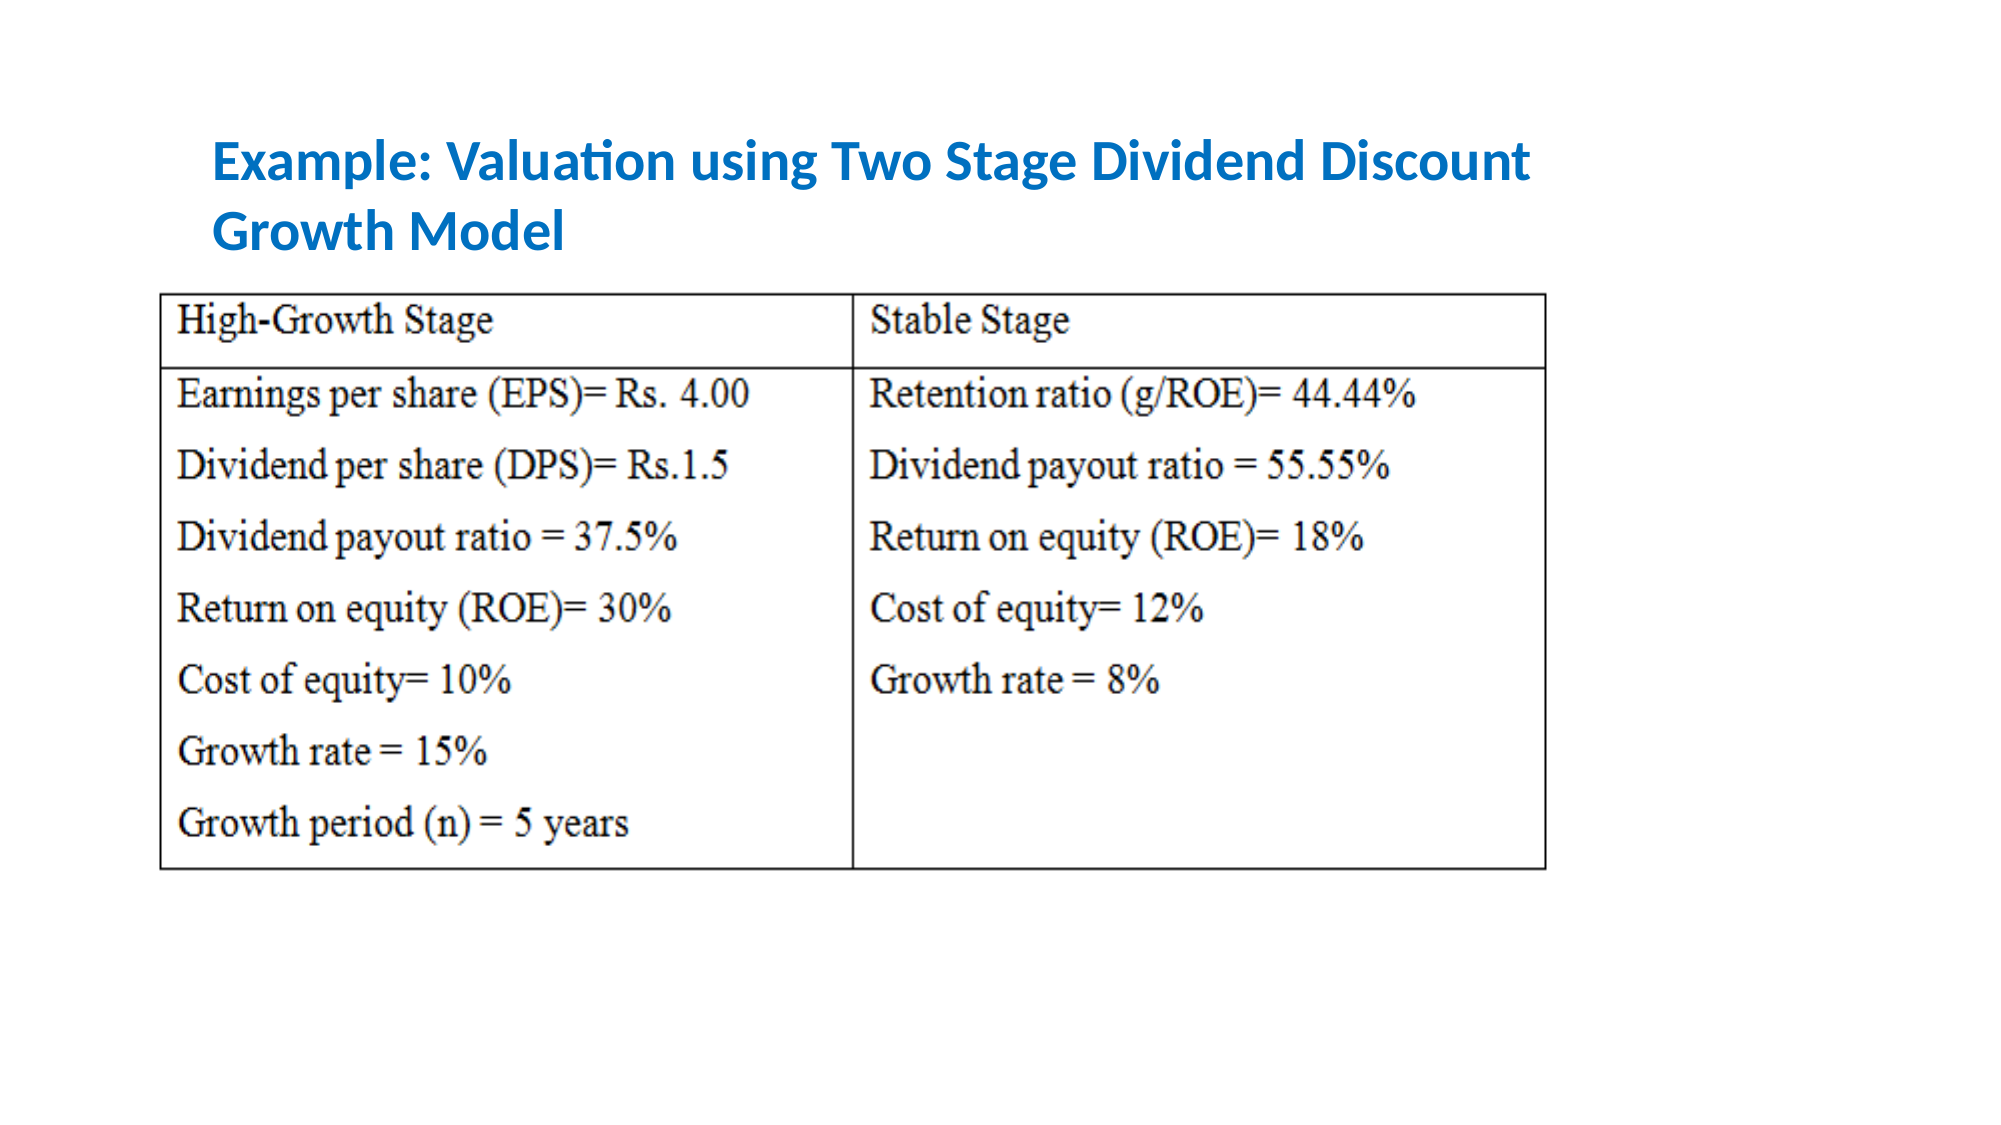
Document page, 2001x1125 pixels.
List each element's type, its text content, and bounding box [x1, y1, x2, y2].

picture [138, 267, 1573, 884]
text_box Example: Valuation using Two Stage Dividend Discount Growth Model [197, 114, 1724, 270]
